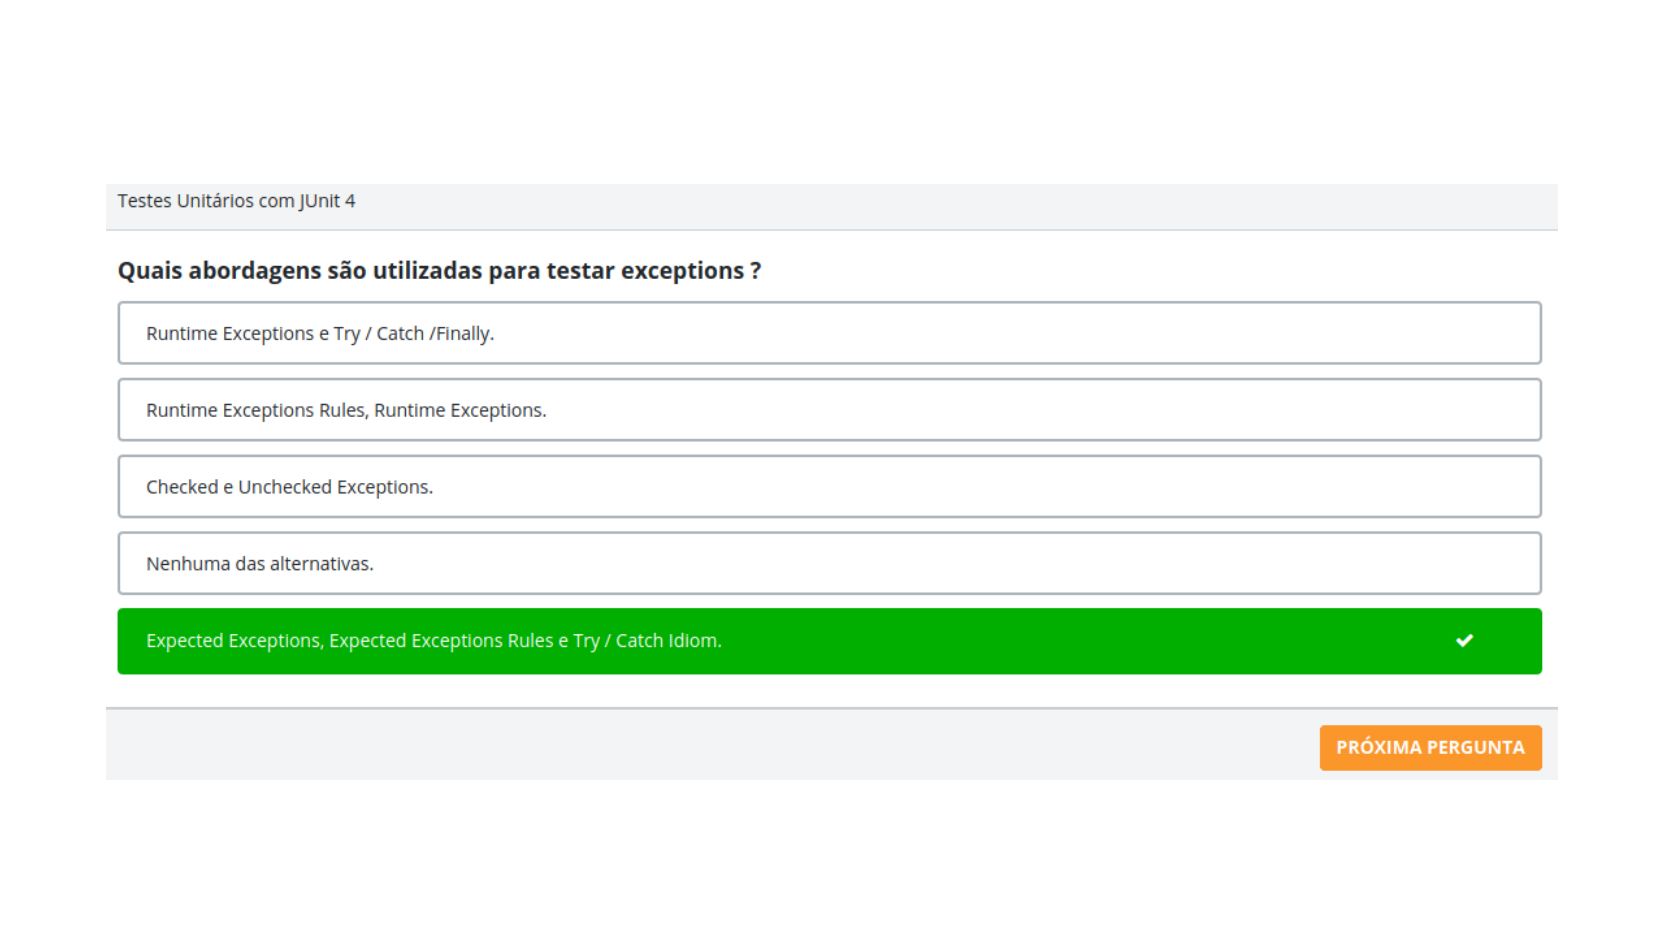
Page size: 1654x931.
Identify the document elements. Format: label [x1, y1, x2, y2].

picture [106, 184, 1558, 780]
